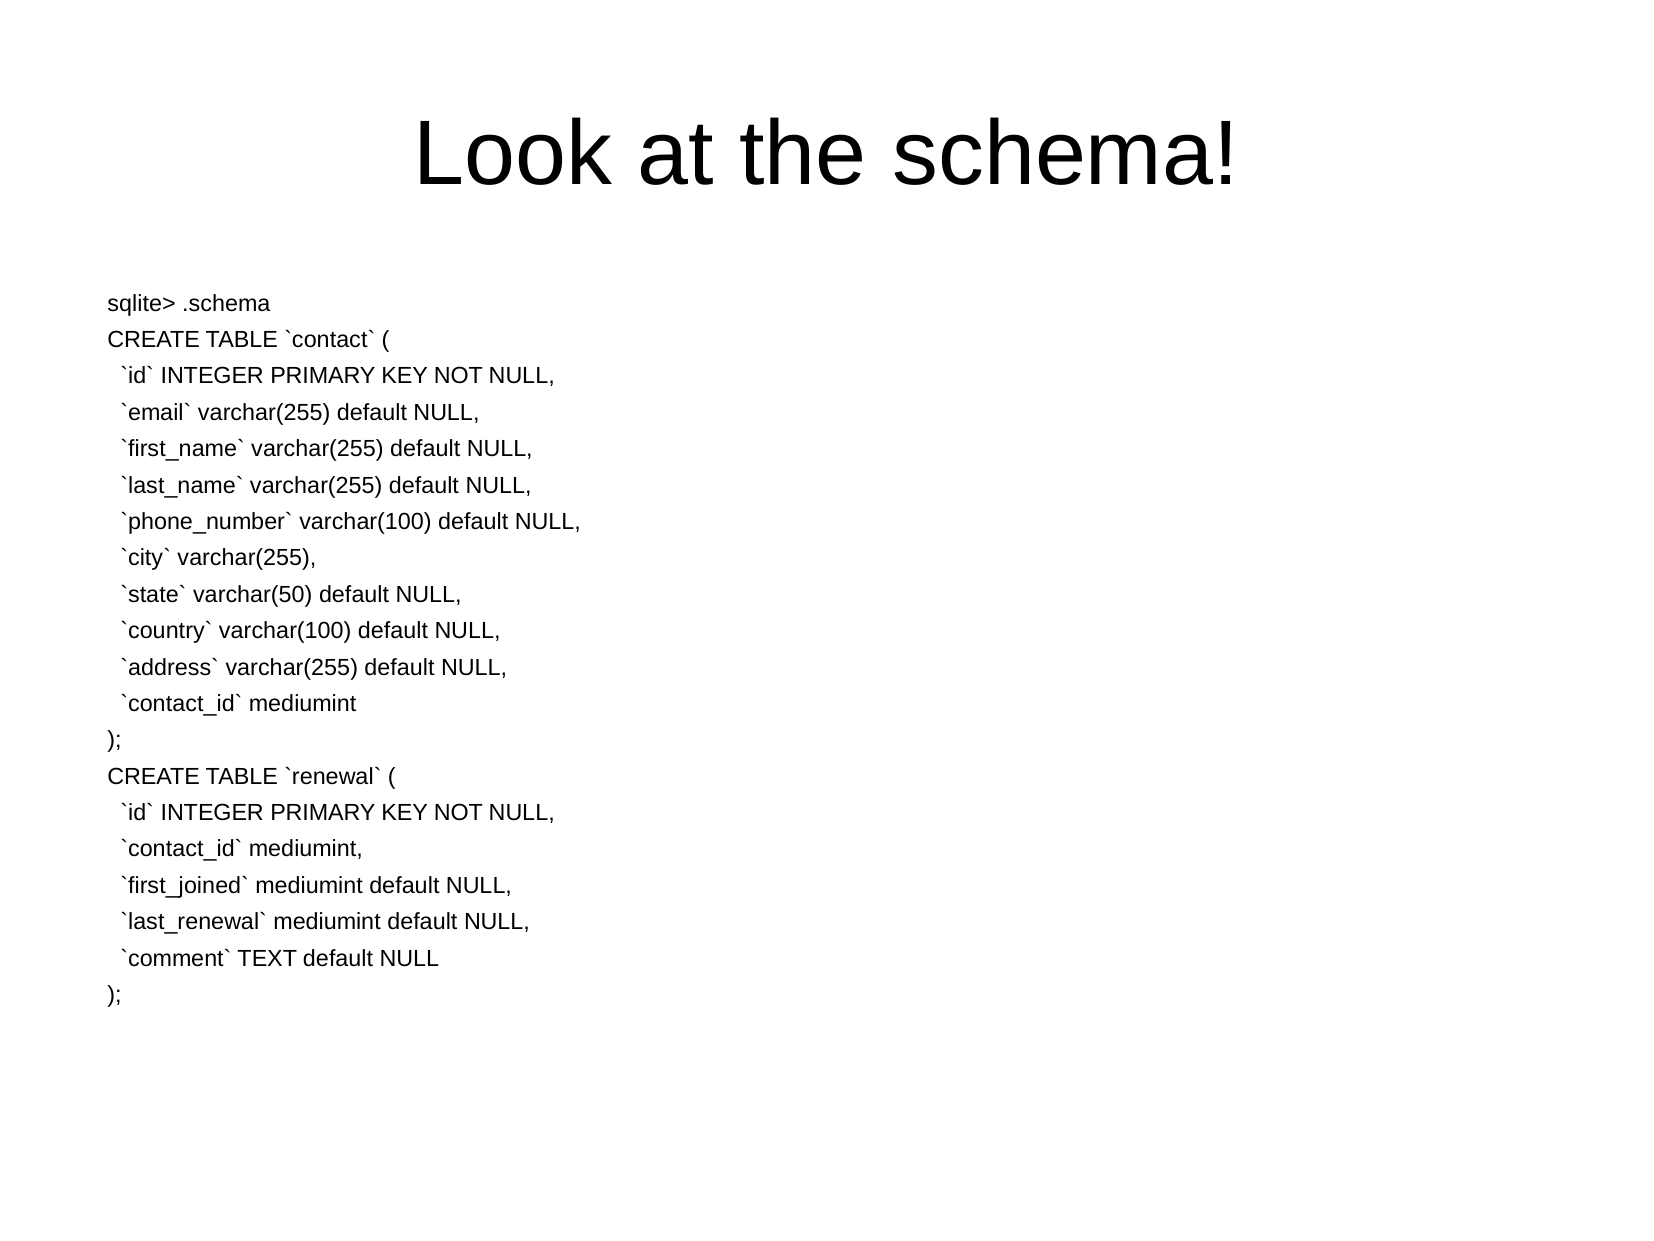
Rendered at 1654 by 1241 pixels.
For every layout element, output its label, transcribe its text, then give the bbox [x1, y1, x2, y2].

list sqlite> .schema CREATE TABLE `contact` ( `id` INTEGER PRIMARY KEY NOT NULL, `email` varchar(255) default NULL, `first_name` varchar(255) default NULL, `last_name` varchar(255) default NULL, `phone_number` varchar(100) default NULL, `city` varchar(255), `state` varchar(50) default NULL, `country` varchar(100) default NULL, `address` varchar(255) default NULL, `contact_id` mediumint ); CREATE TABLE `renewal` ( `id` INTEGER PRIMARY KEY NOT NULL, `contact_id` mediumint, `first_joined` mediumint default NULL, `last_renewal` mediumint default NULL, `comment` TEXT default NULL ); [82, 290, 1571, 1010]
title Look at the schema! [82, 49, 1571, 257]
